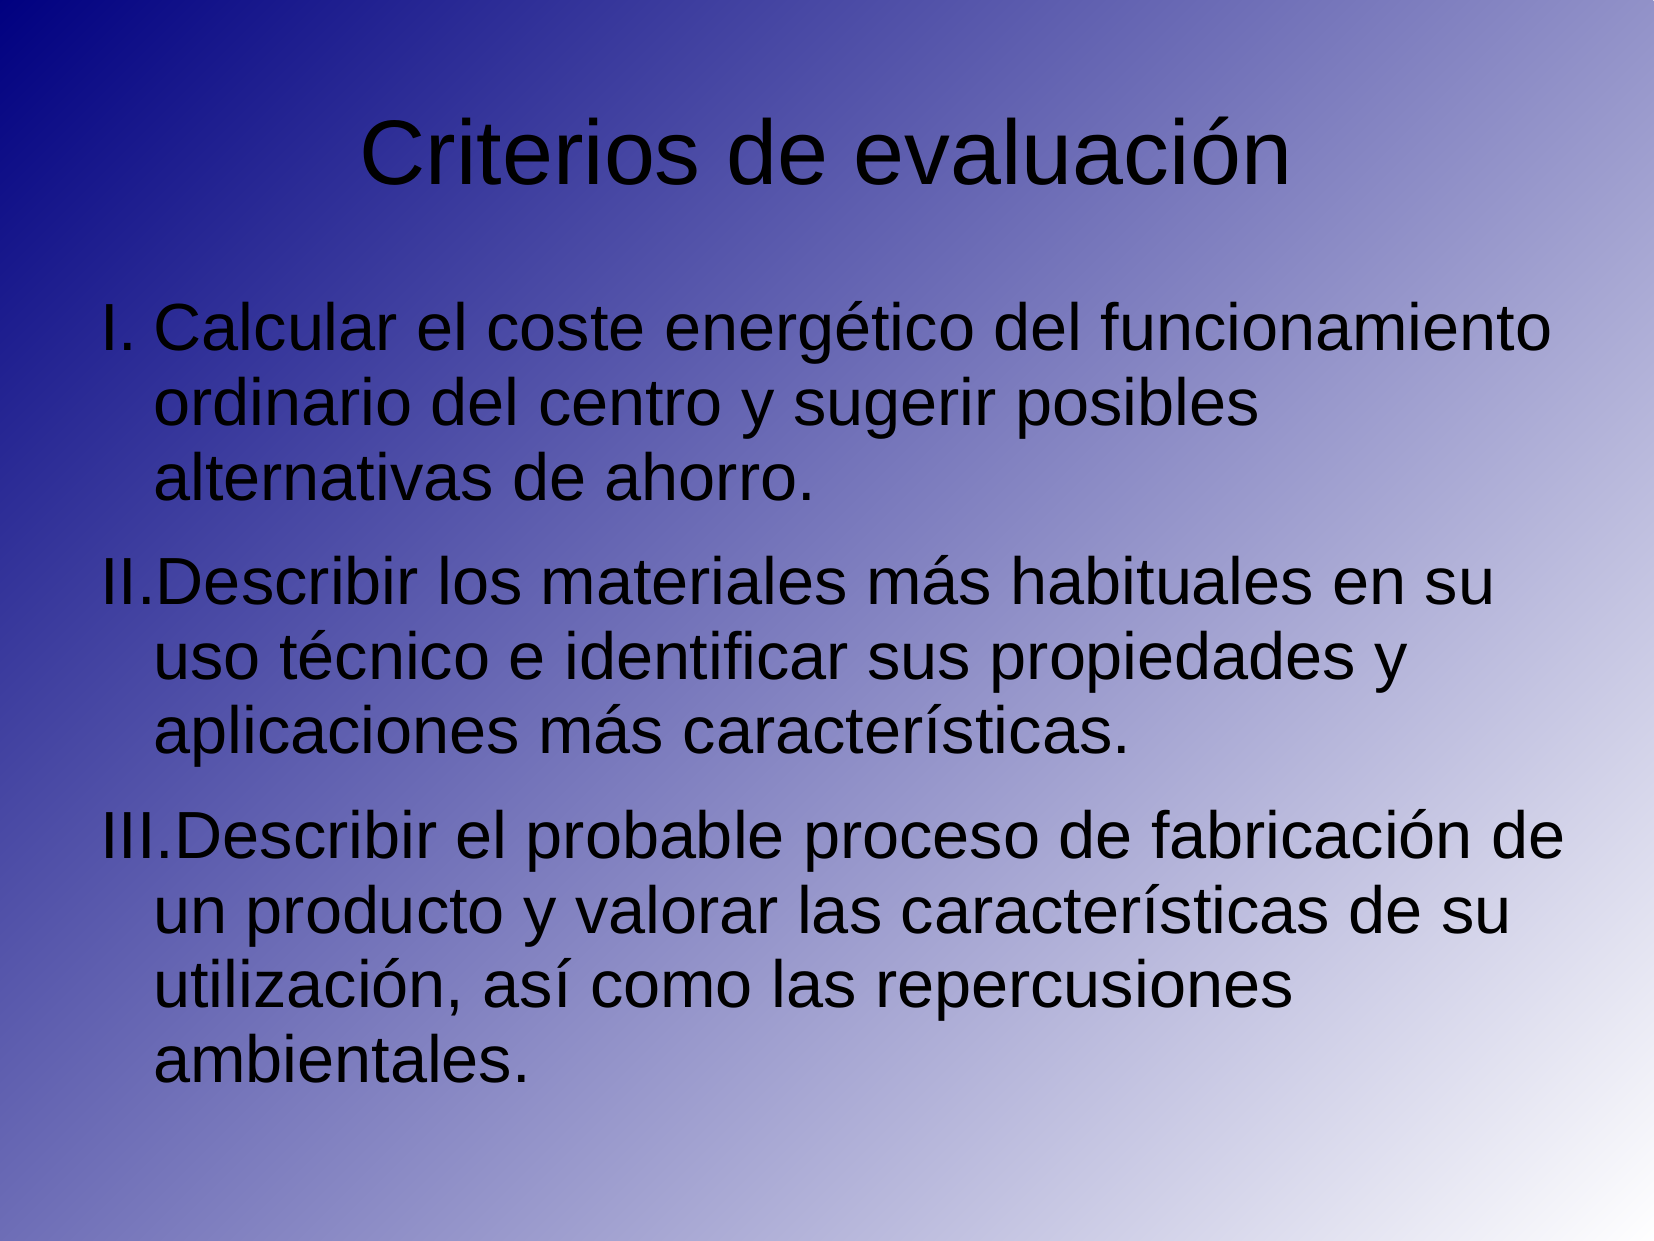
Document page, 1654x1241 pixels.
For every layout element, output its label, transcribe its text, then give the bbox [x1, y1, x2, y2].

list Calcular el coste energético del funcionamiento ordinario del centro y sugerir posibles alternativas de ahorro. Describir los materiales más habituales en su uso técnico e identificar sus propiedades y aplicaciones más características. Describir el probable proceso de fabricación de un producto y valorar las características de su utilización, así como las repercusiones ambientales. [82, 290, 1571, 1109]
title Criterios de evaluación [82, 56, 1571, 250]
